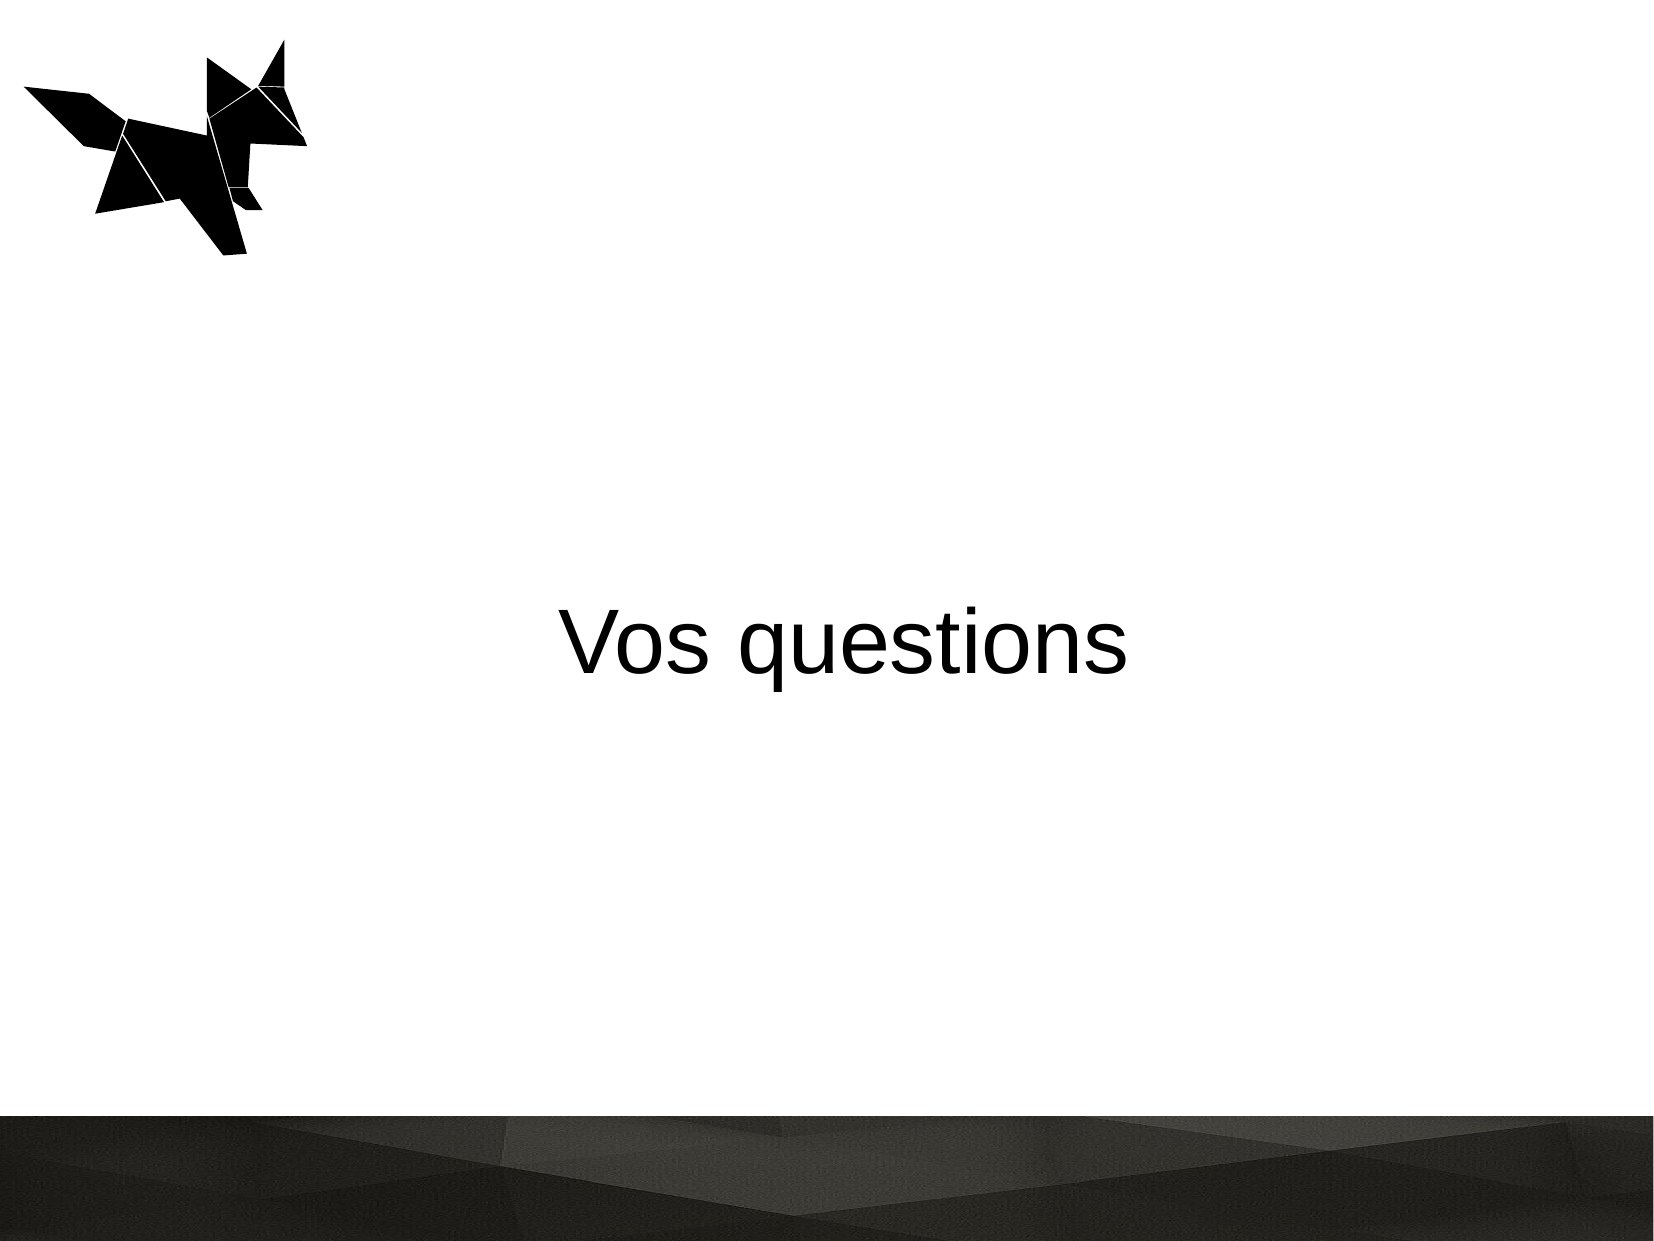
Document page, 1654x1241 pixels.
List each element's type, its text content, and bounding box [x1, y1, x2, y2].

picture [0, 1116, 1654, 1241]
title Vos questions [82, 221, 1571, 1063]
picture [23, 30, 308, 319]
